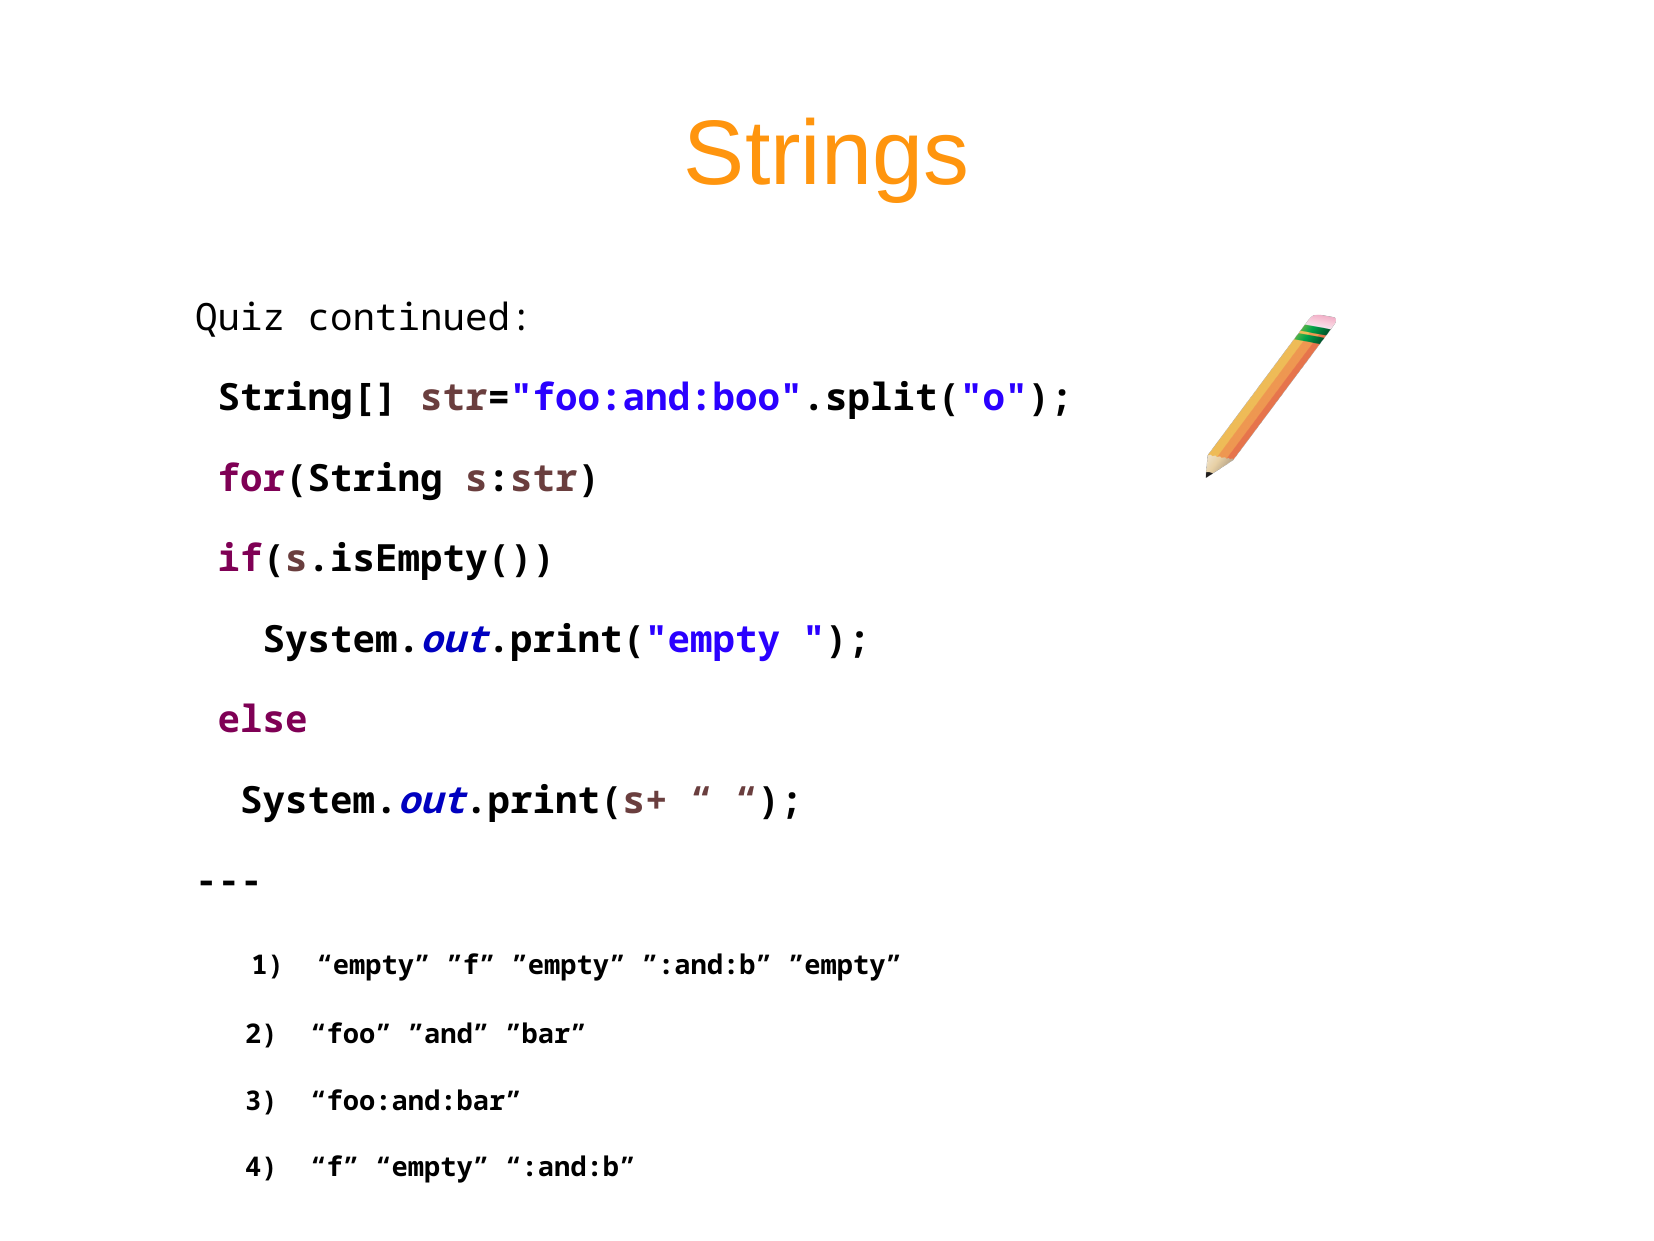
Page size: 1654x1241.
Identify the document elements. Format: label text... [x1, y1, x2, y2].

title Strings [82, 49, 1571, 257]
picture [1202, 314, 1339, 478]
list Quiz continued: String[] str="foo:and:boo".split("o"); for(String s:str) if(s.isEmpty()) System.out.print("empty "); else System.out.print(s+ “ “); --- 1) “empty” ”f” ”empty” ”:and:b” ”empty” 2) “foo” ”and” ”bar” 3) “foo:and:bar” 4) “f” “empty” “:and:b” [82, 290, 1571, 1010]
